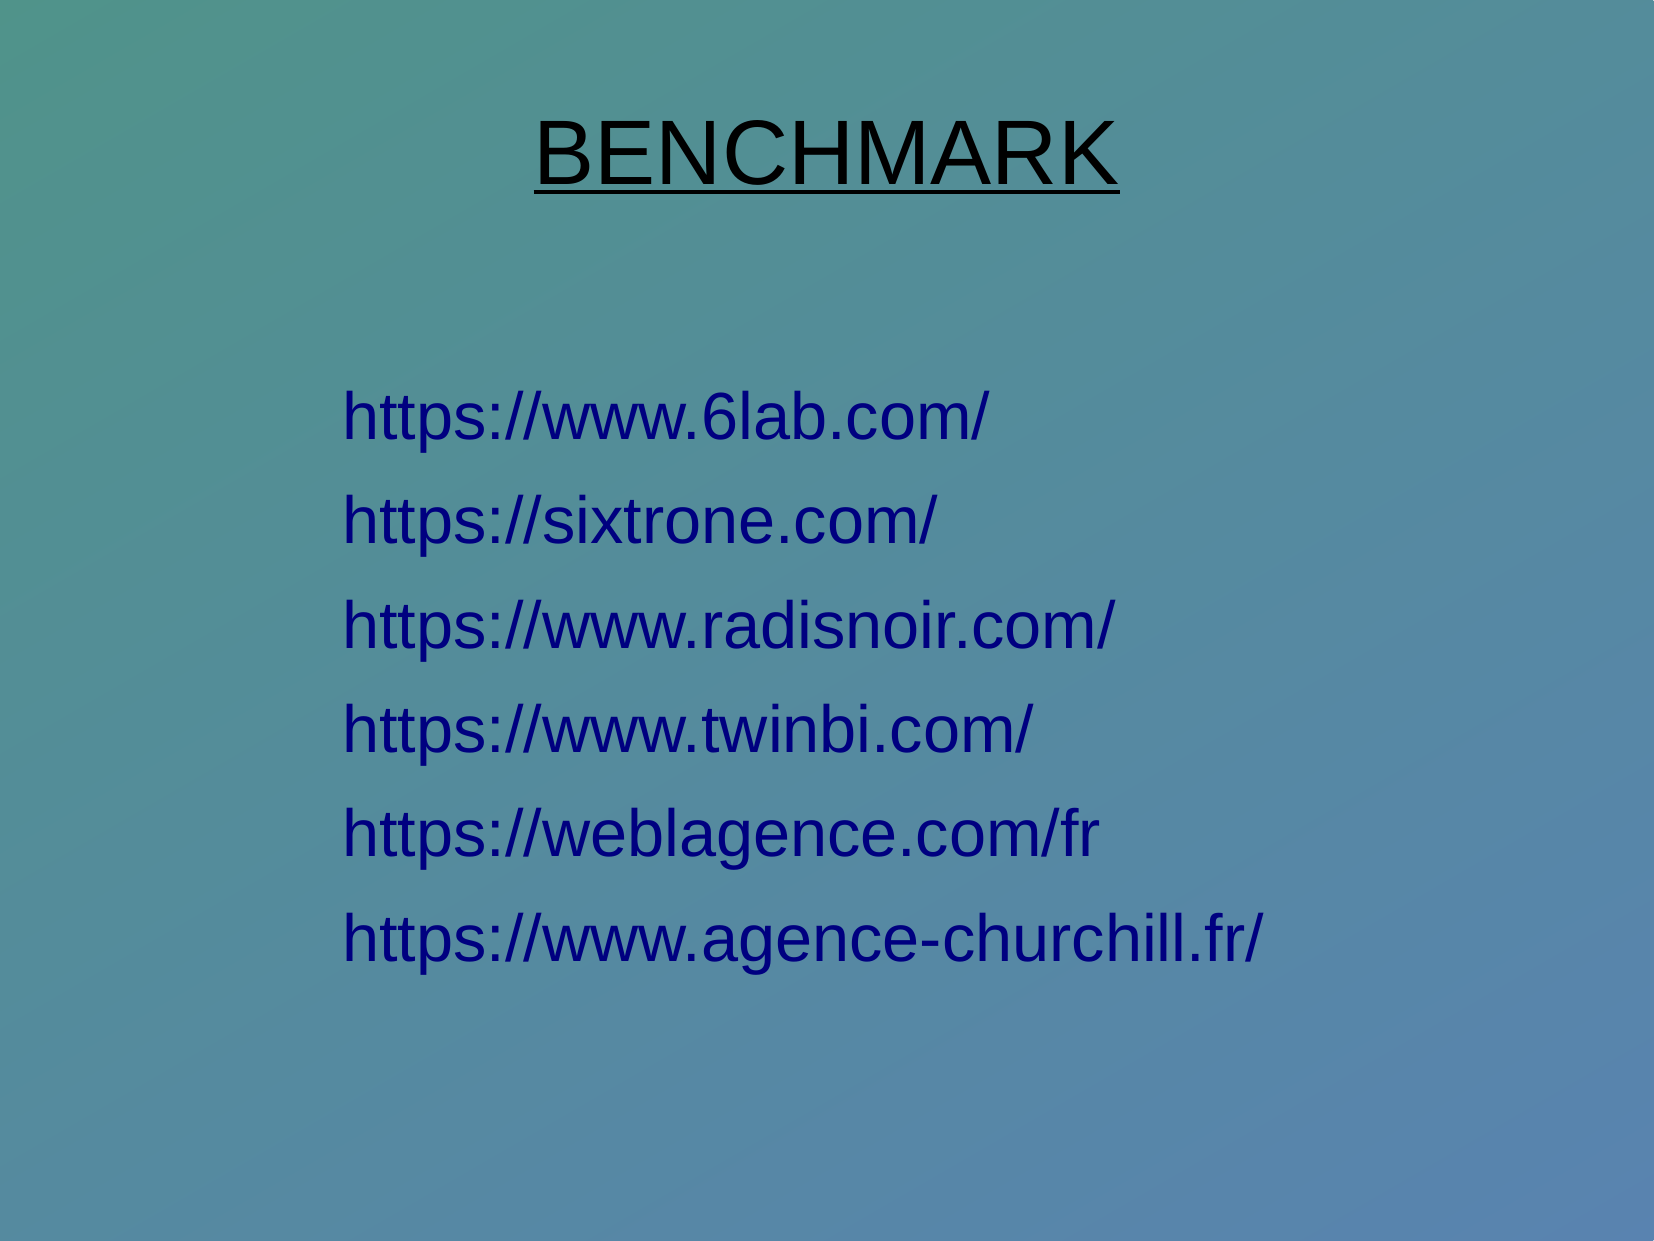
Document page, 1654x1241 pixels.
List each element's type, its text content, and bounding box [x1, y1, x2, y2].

list https://www.6lab.com/ https://sixtrone.com/ https://www.radisnoir.com/ https://www.twinbi.com/ https://weblagence.com/fr https://www.agence-churchill.fr/ [271, 379, 1654, 1099]
title BENCHMARK [82, 49, 1571, 257]
